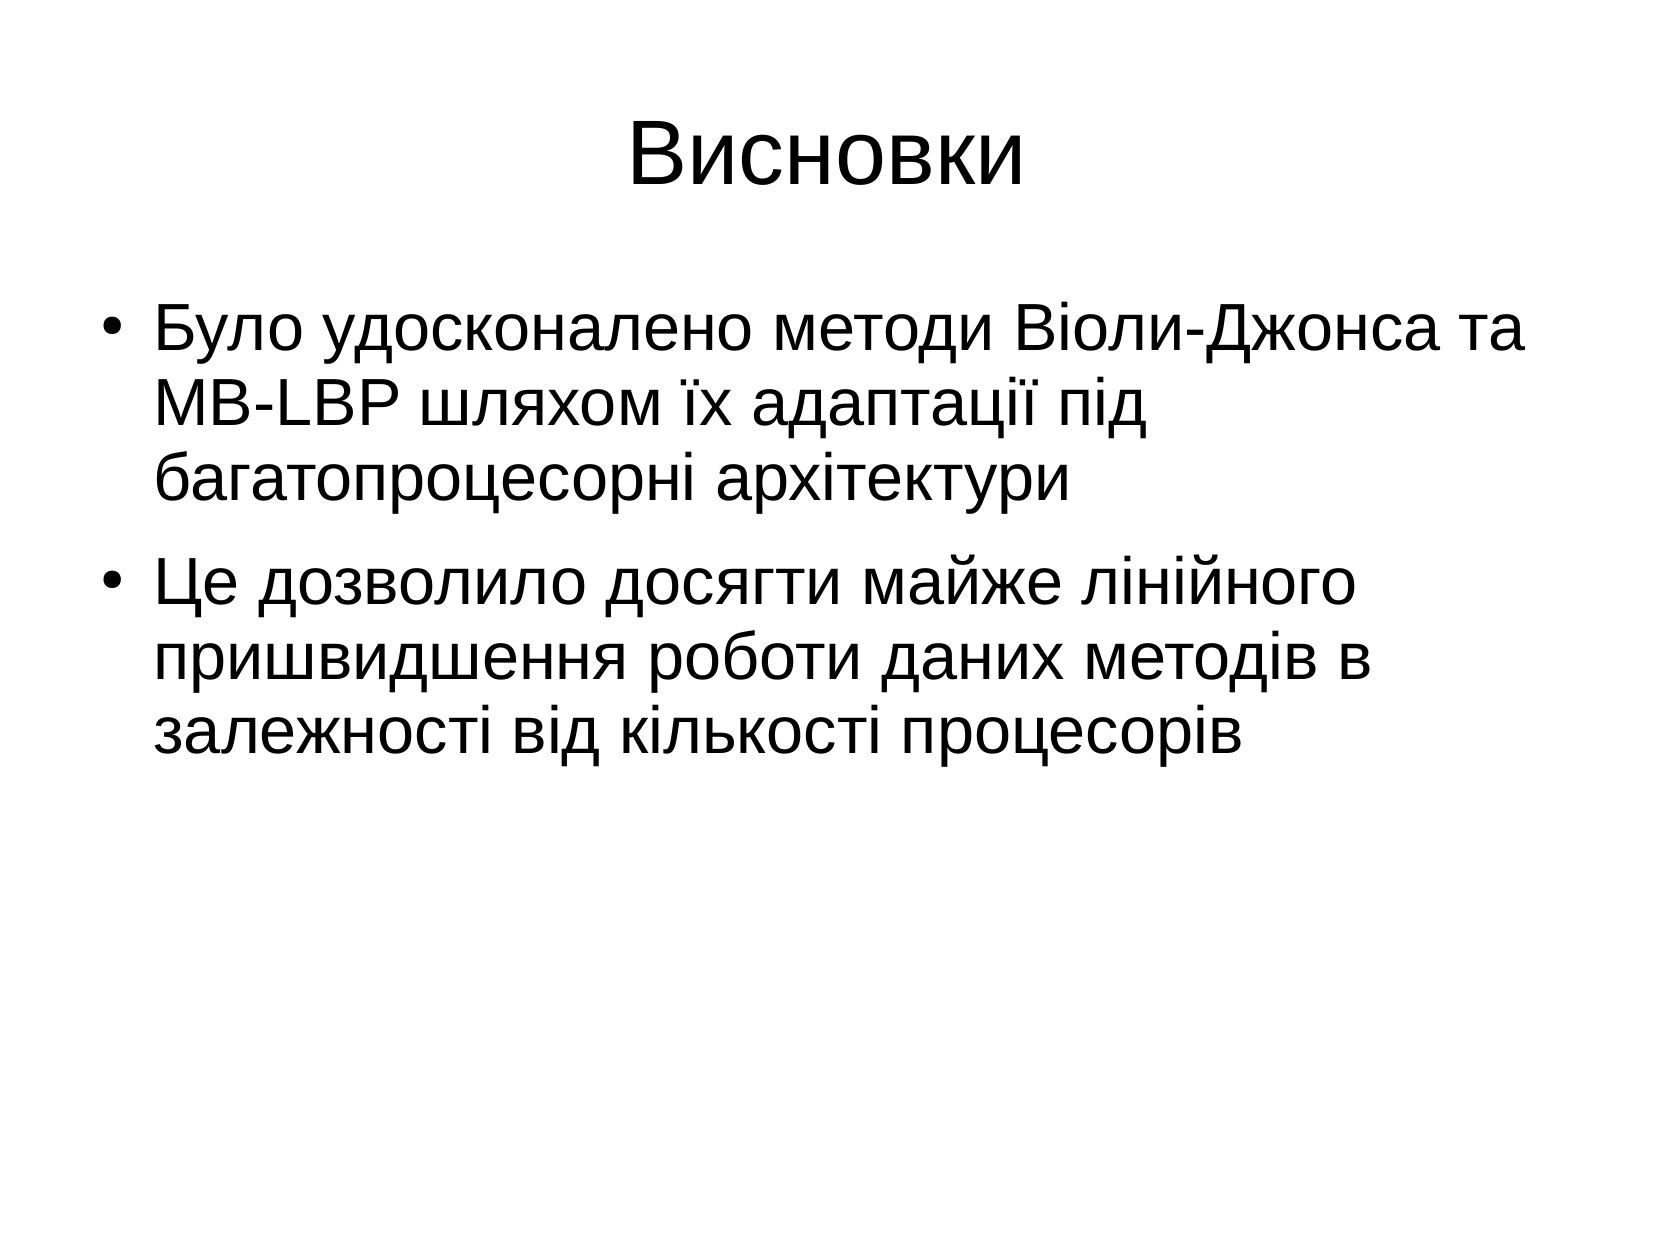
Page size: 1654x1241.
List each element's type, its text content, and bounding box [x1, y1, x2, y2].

title Висновки [82, 49, 1571, 257]
list Було удосконалено методи Віоли-Джонса та MB-LBP шляхом їх адаптації під багатопроцесорні архітектури Це дозволило досягти майже лінійного пришвидшення роботи даних методів в залежності від кількості процесорів [82, 290, 1538, 1010]
